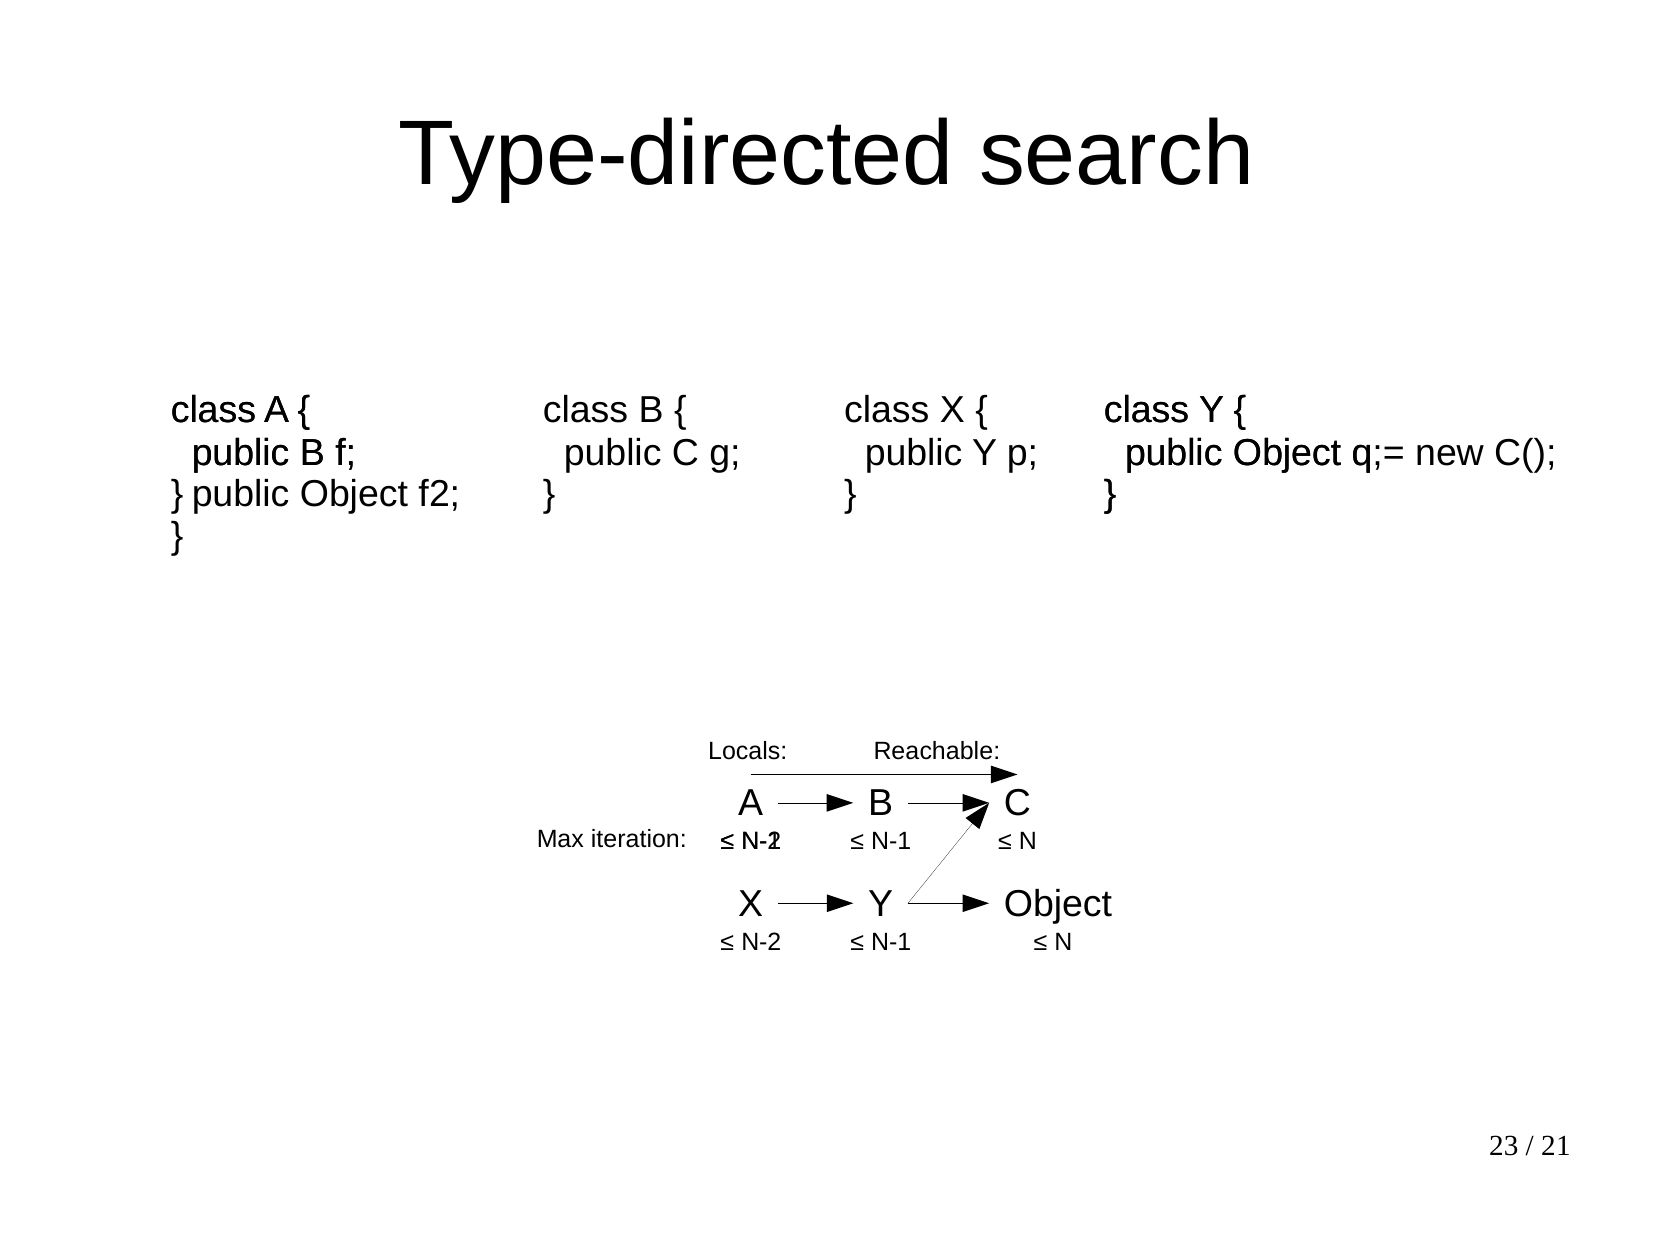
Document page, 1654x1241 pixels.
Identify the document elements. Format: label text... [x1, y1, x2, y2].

text_box Object [989, 874, 1128, 932]
text_box X [723, 874, 778, 919]
text_box class B { public C g; } [528, 381, 756, 523]
text_box Reachable: [858, 729, 1016, 772]
text_box ≤ N-1 [835, 919, 927, 963]
text_box class X { public Y p; } [829, 381, 1054, 523]
text_box ≤ N-2 [705, 919, 797, 963]
text_box C [989, 774, 1046, 819]
text_box A [723, 774, 778, 819]
text_box Max iteration: [522, 817, 703, 861]
title Type-directed search [82, 49, 1571, 257]
text_box ≤ N-1 [705, 819, 797, 863]
text_box ≤ N-1 [835, 819, 927, 863]
text_box Locals: [693, 728, 803, 772]
text_box ≤ N [1018, 919, 1088, 963]
text_box Y [853, 874, 908, 919]
text_box class Y { public Object q = new C(); } [1089, 381, 1572, 523]
text_box class A { public B f; public Object f2; } [156, 381, 476, 565]
text_box ≤ N [983, 819, 1052, 863]
text_box B [853, 775, 908, 819]
